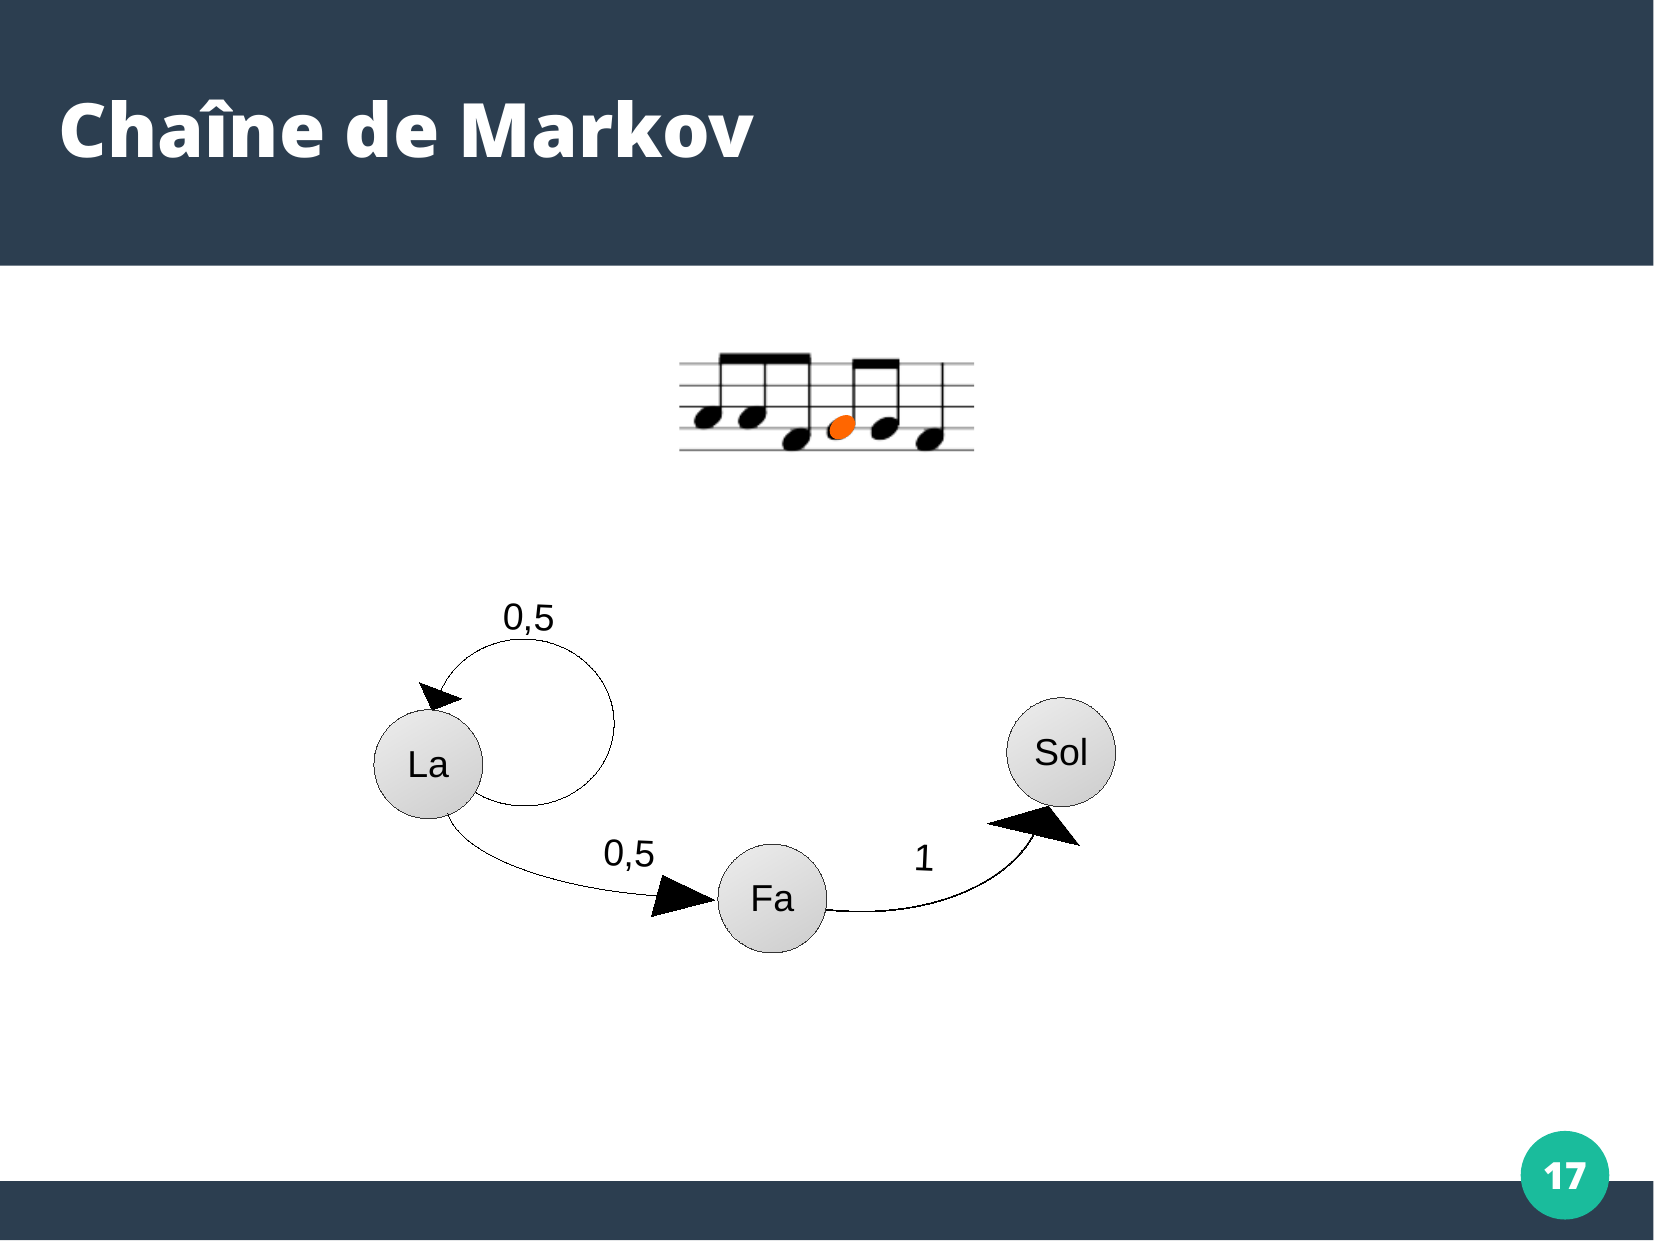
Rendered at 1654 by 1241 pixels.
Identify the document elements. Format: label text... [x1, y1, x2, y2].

text_box [829, 415, 856, 440]
text_box Sol [1006, 697, 1116, 807]
text_box La [373, 709, 483, 819]
text_box 0,5 [447, 813, 715, 917]
title Chaîne de Markov [59, 49, 1595, 207]
text_box 0,5 [419, 639, 615, 806]
picture [679, 295, 975, 519]
text_box 1 [826, 806, 1080, 912]
text_box Fa [717, 844, 827, 953]
